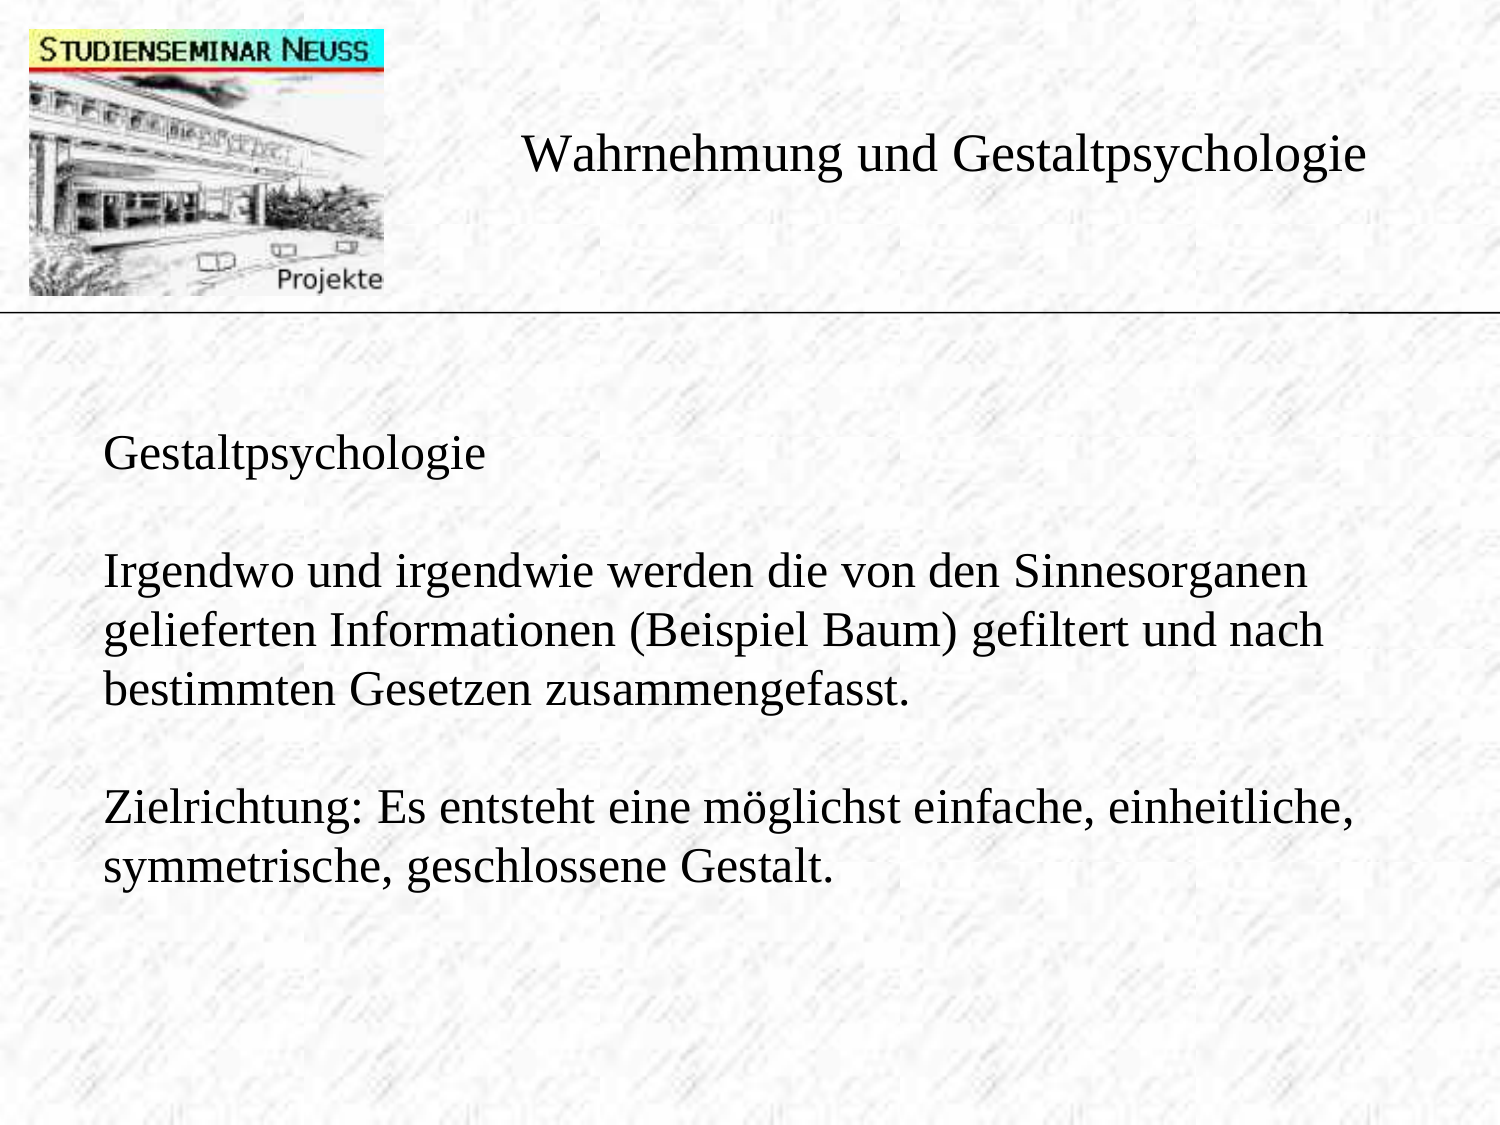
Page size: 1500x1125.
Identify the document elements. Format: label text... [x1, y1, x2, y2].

text_box Gestaltpsychologie Irgendwo und irgendwie werden die von den Sinnesorganen gelieferten Informationen (Beispiel Baum) gefiltert und nach bestimmten Gesetzen zusammengefasst. Zielrichtung: Es entsteht eine möglichst einfache, einheitliche, symmetrische, geschlossene Gestalt. [88, 413, 1447, 957]
text_box Wahrnehmung und Gestaltpsychologie [472, 118, 1418, 191]
picture [0, 314, 1500, 1125]
picture [0, 0, 1500, 311]
